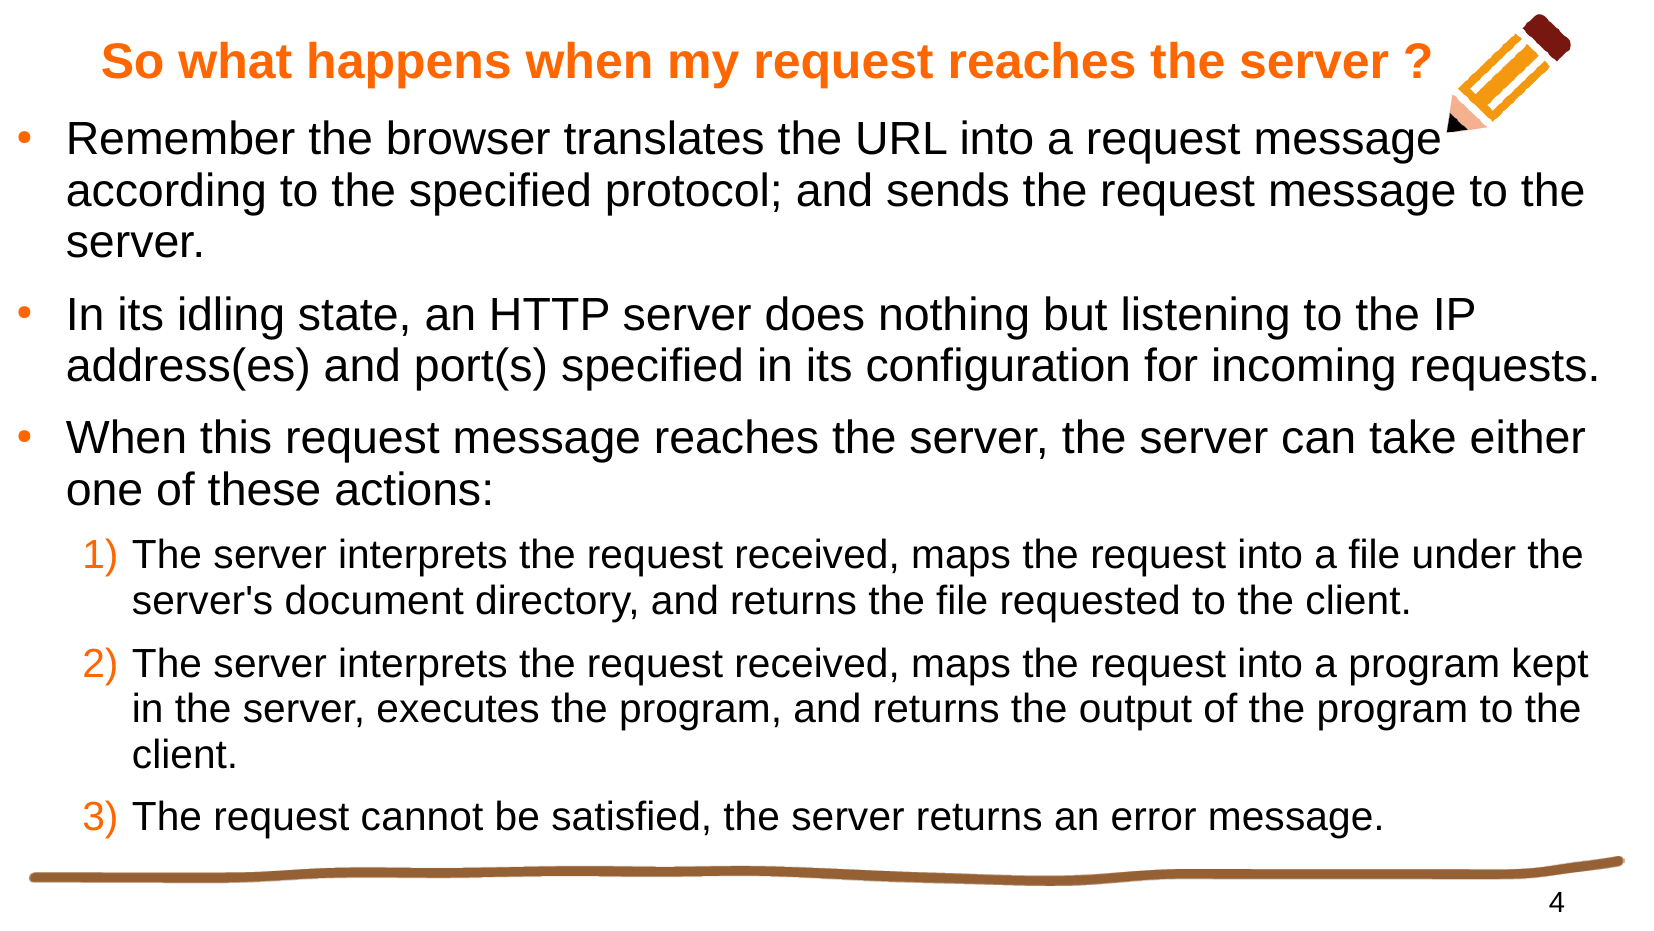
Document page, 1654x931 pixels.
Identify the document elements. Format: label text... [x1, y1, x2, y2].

picture [1447, 14, 1571, 112]
title So what happens when my request reaches the server ? [88, 9, 1447, 112]
list Remember the browser translates the URL into a request message according to the specified protocol; and sends the request message to the server. In its idling state, an HTTP server does nothing but listening to the IP address(es) and port(s) specified in its configuration for incoming requests. When this request message reaches the server, the server can take either one of these actions: The server interprets the request received, maps the request into a file under the server's document directory, and returns the file requested to the client. The server interprets the request received, maps the request into a program kept in the server, executes the program, and returns the output of the program to the client. The request cannot be satisfied, the server returns an error message. [0, 112, 1613, 857]
picture [29, 856, 1625, 886]
